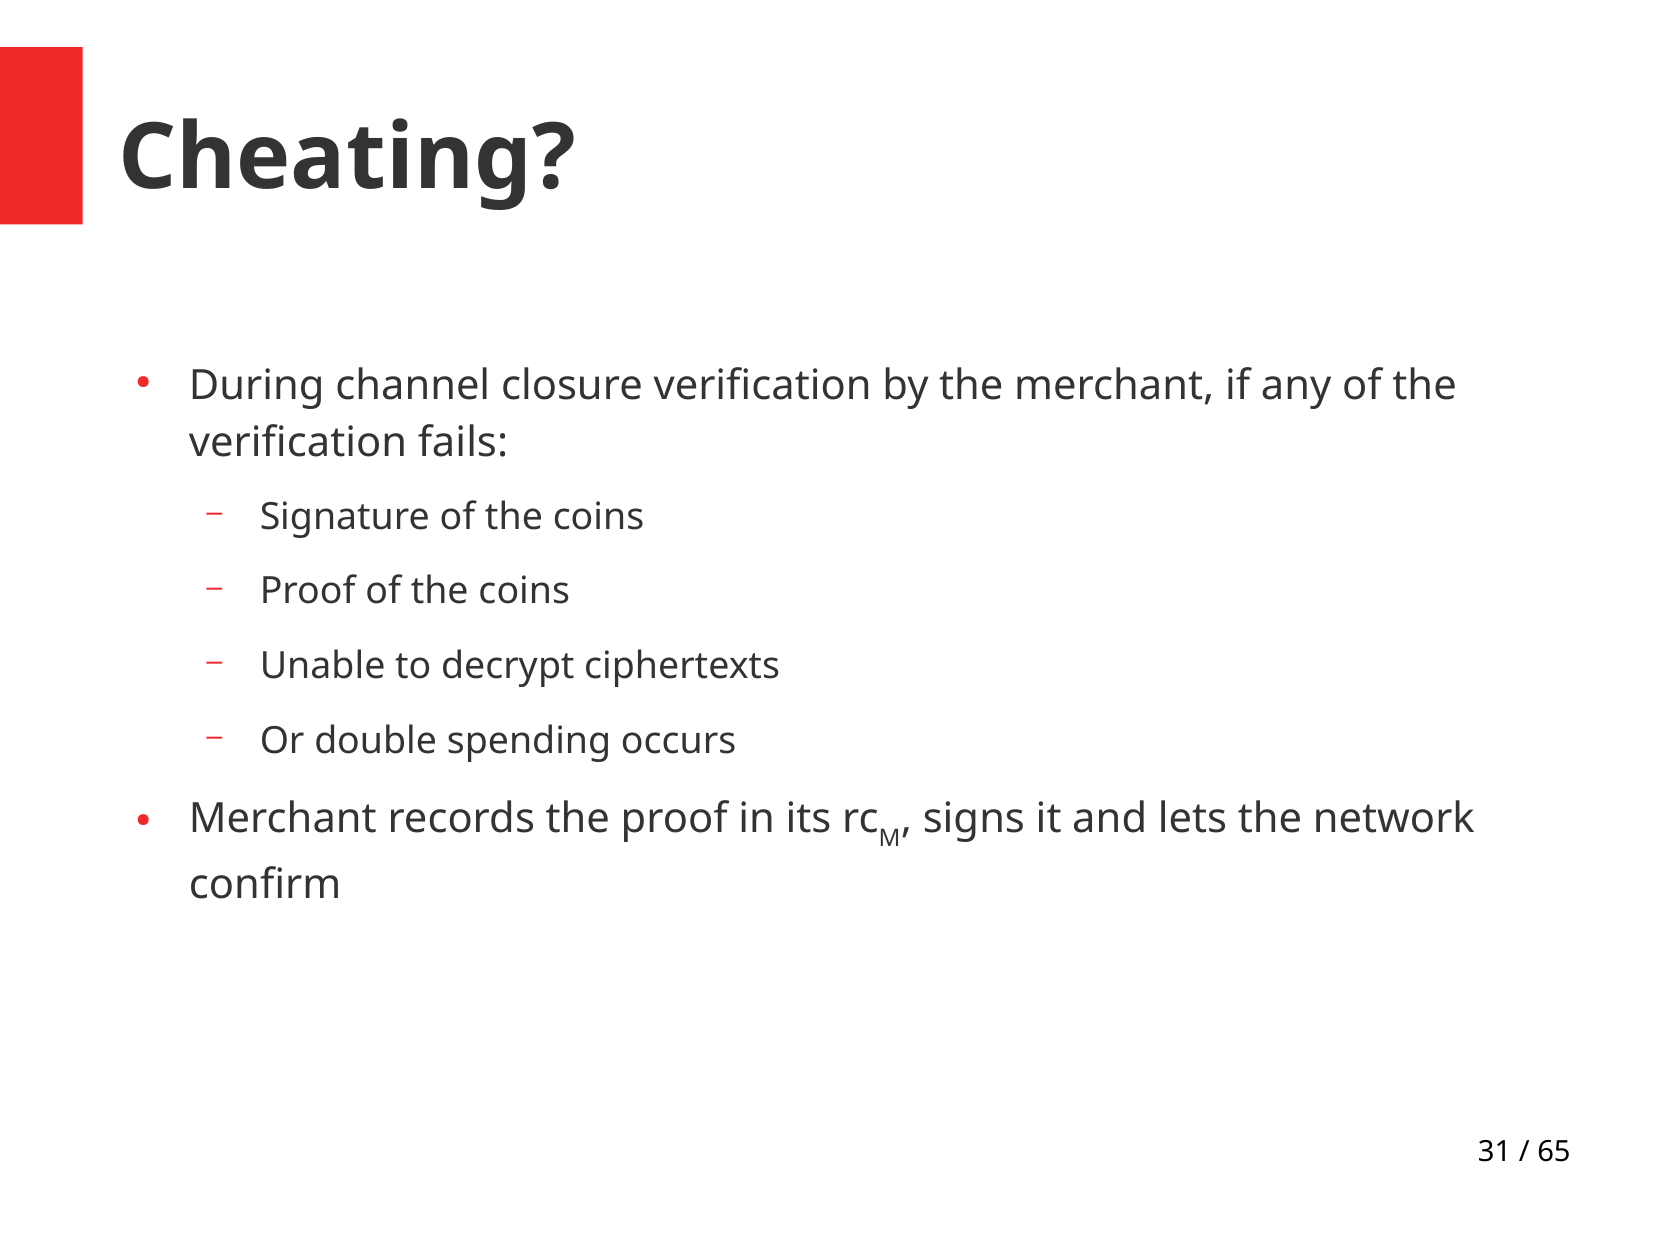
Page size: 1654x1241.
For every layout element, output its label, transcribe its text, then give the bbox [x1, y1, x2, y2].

title Cheating? [118, 49, 1571, 257]
list During channel closure verification by the merchant, if any of the verification fails: Signature of the coins Proof of the coins Unable to decrypt ciphertexts Or double spending occurs Merchant records the proof in its rcM, signs it and lets the network confirm [118, 354, 1536, 1074]
